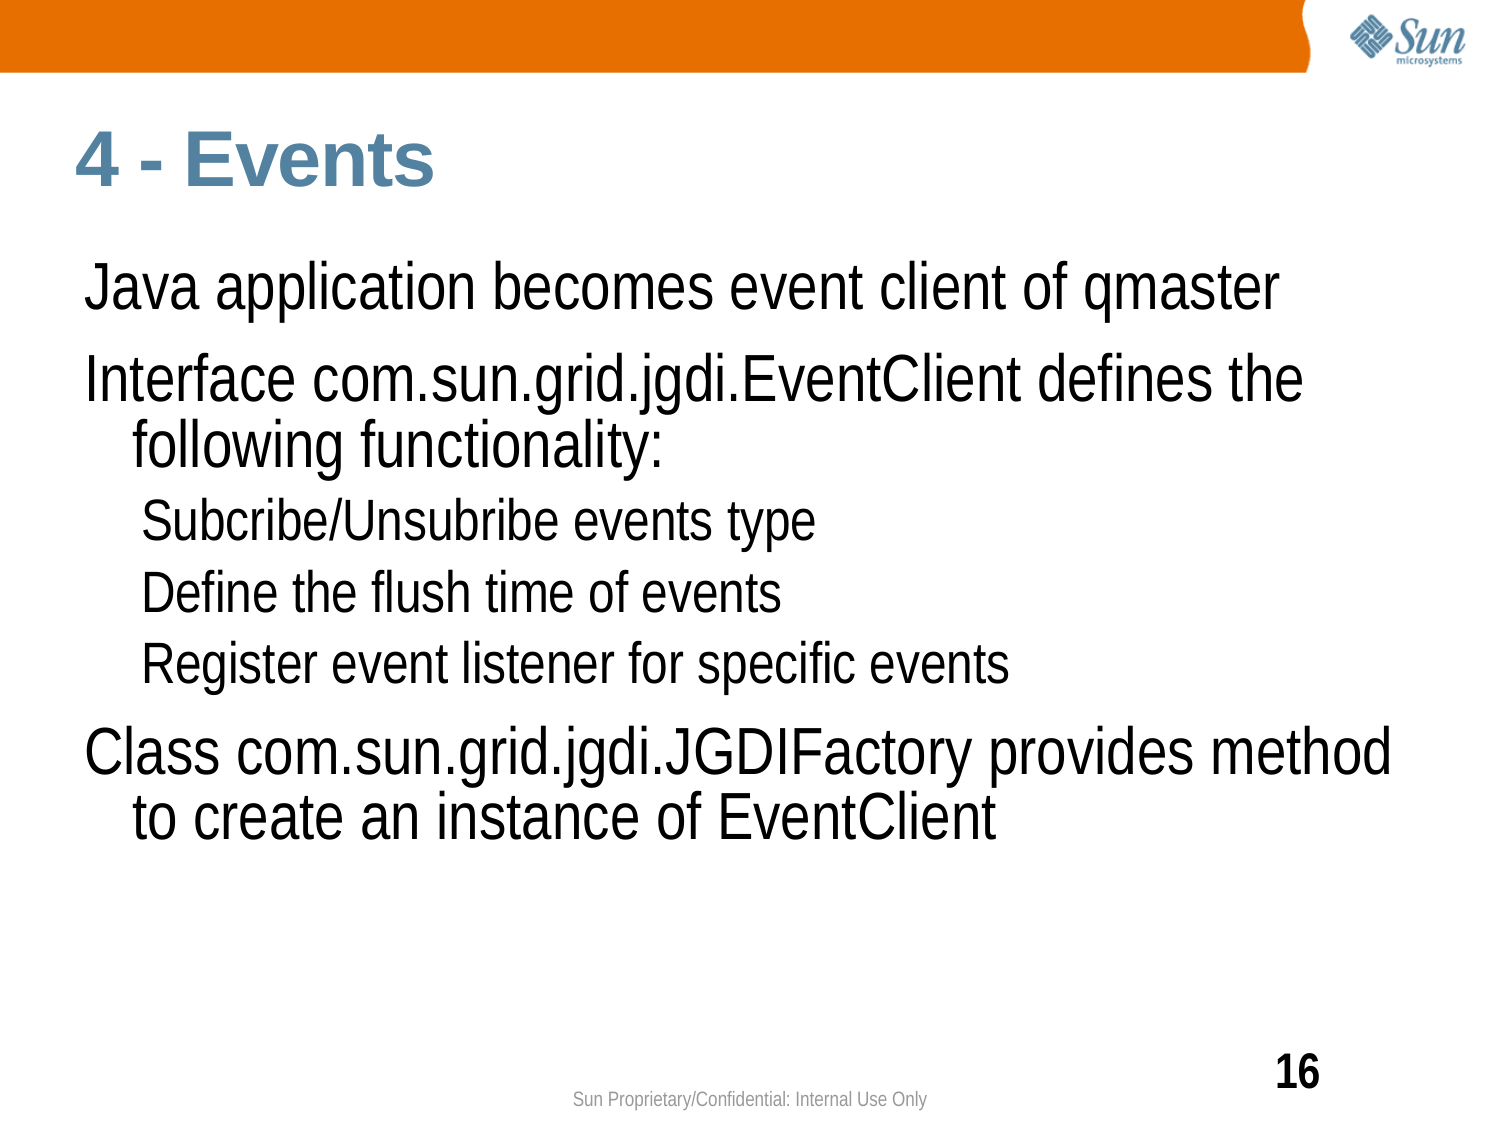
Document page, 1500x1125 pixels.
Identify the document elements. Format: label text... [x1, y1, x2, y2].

list Java application becomes event client of qmaster Interface com.sun.grid.jgdi.EventClient defines the following functionality: Subcribe/Unsubribe events type Define the flush time of events Register event listener for specific events Class com.sun.grid.jgdi.JGDIFactory provides method to create an instance of EventClient [64, 257, 1402, 1017]
title 4 - Events [75, 122, 1438, 228]
picture [0, 0, 1500, 75]
